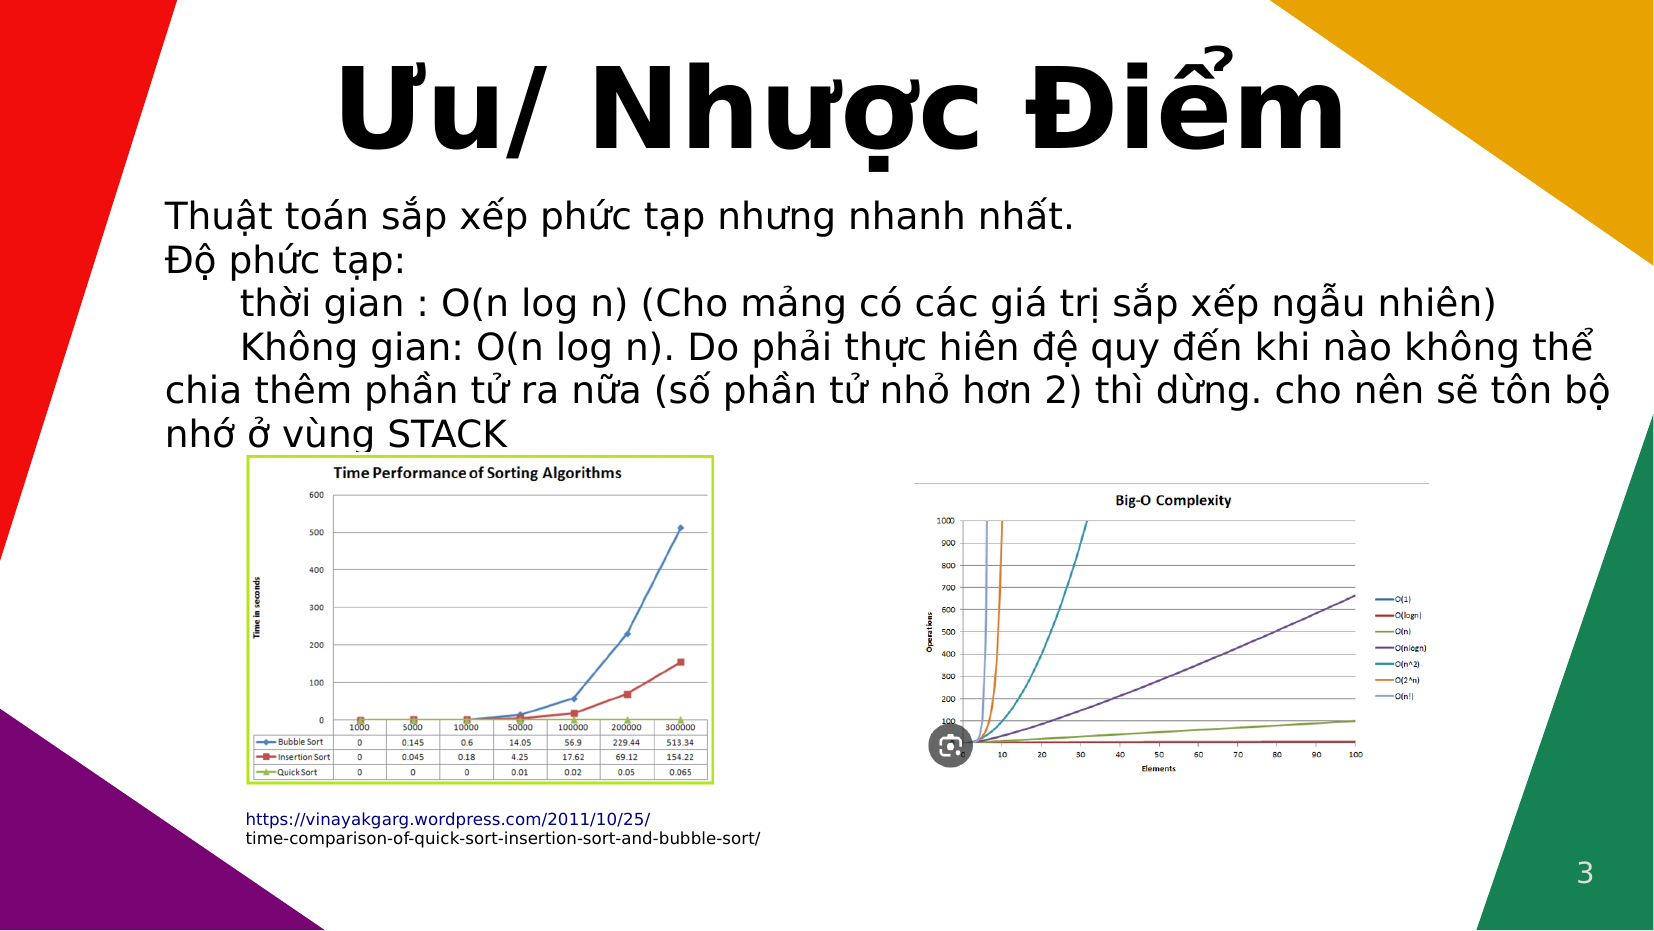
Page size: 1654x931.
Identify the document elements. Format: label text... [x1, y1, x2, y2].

text_box Thuật toán sắp xếp phức tạp nhưng nhanh nhất. Độ phức tạp: thời gian : O(n log n) (Cho mảng có các giá trị sắp xếp ngẫu nhiên) Không gian: O(n log n). Do phải thực hiên đệ quy đến khi nào không thể chia thêm phần tử ra nữa (số phần tử nhỏ hơn 2) thì dừng. cho nên sẽ tôn bộ nhớ ở vùng STACK [150, 187, 1654, 899]
picture [240, 452, 714, 789]
text_box Ưu/ Nhược Điểm [317, 36, 1654, 183]
picture [914, 478, 1429, 782]
text_box https://vinayakgarg.wordpress.com/2011/10/25/ time-comparison-of-quick-sort-insertion-sort-and-bubble-sort/ [230, 802, 1654, 904]
